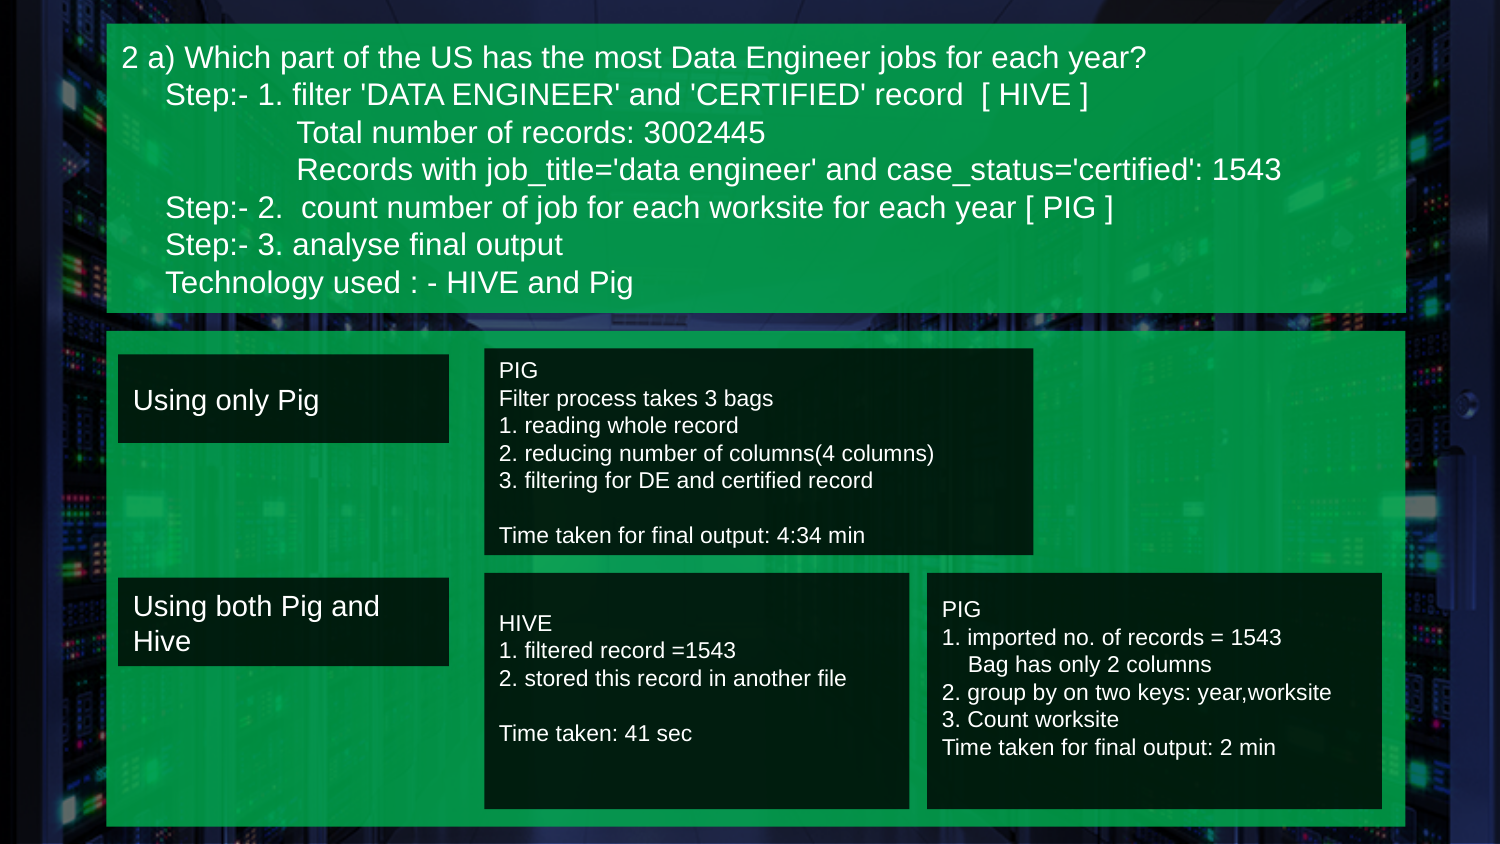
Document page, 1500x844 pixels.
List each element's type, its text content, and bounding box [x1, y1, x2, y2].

text_box PIG Filter process takes 3 bags 1. reading whole record 2. reducing number of columns(4 columns) 3. filtering for DE and certified record Time taken for final output: 4:34 min [484, 348, 1033, 555]
text_box HIVE 1. filtered record =1543 2. stored this record in another file Time taken: 41 sec [484, 573, 909, 809]
text_box Using both Pig and Hive [118, 578, 449, 666]
text_box [0, 0, 1500, 844]
text_box Using only Pig [118, 354, 449, 443]
text_box 2 a) Which part of the US has the most Data Engineer jobs for each year? Step:- 1. filter 'DATA ENGINEER' and 'CERTIFIED' record [ HIVE ] Total number of records: 3002445 Records with job_title='data engineer' and case_status='certified': 1543 Step:- 2. count number of job for each worksite for each year [ PIG ] Step:- 3. analyse final output Technology used : - HIVE and Pig [107, 24, 1406, 313]
text_box PIG 1. imported no. of records = 1543 Bag has only 2 columns 2. group by on two keys: year,worksite 3. Count worksite Time taken for final output: 2 min [927, 573, 1382, 809]
